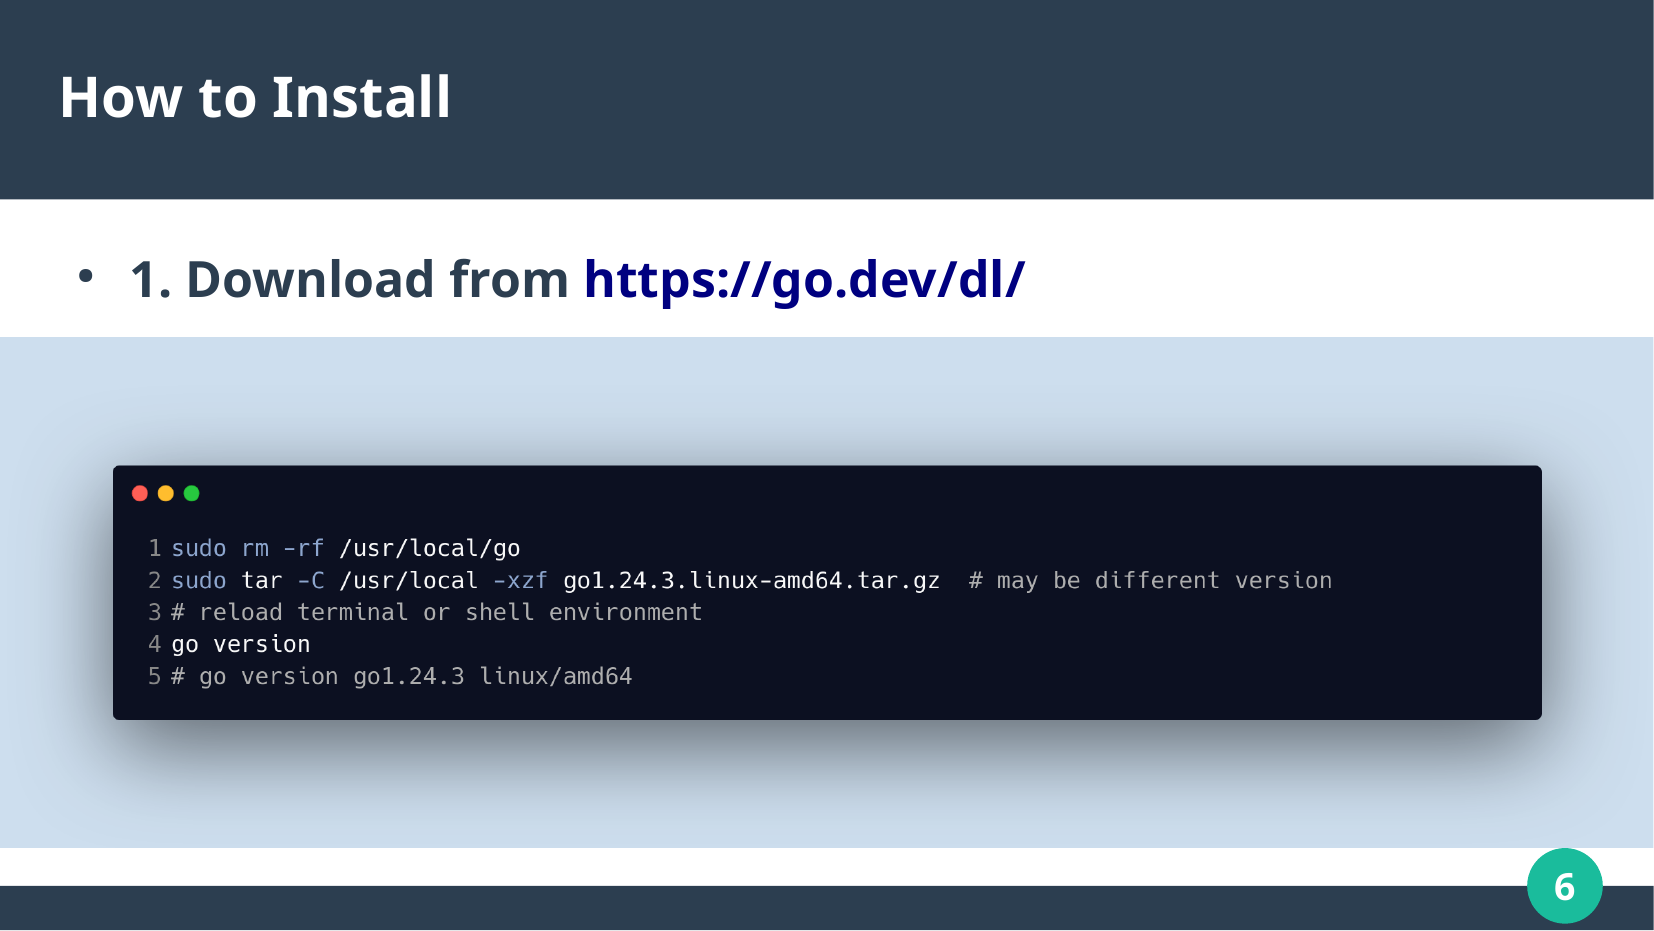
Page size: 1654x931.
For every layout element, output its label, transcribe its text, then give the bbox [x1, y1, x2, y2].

list 1. Download from https://go.dev/dl/ [59, 243, 1595, 337]
picture [0, 337, 1654, 848]
title How to Install [59, 37, 1595, 155]
